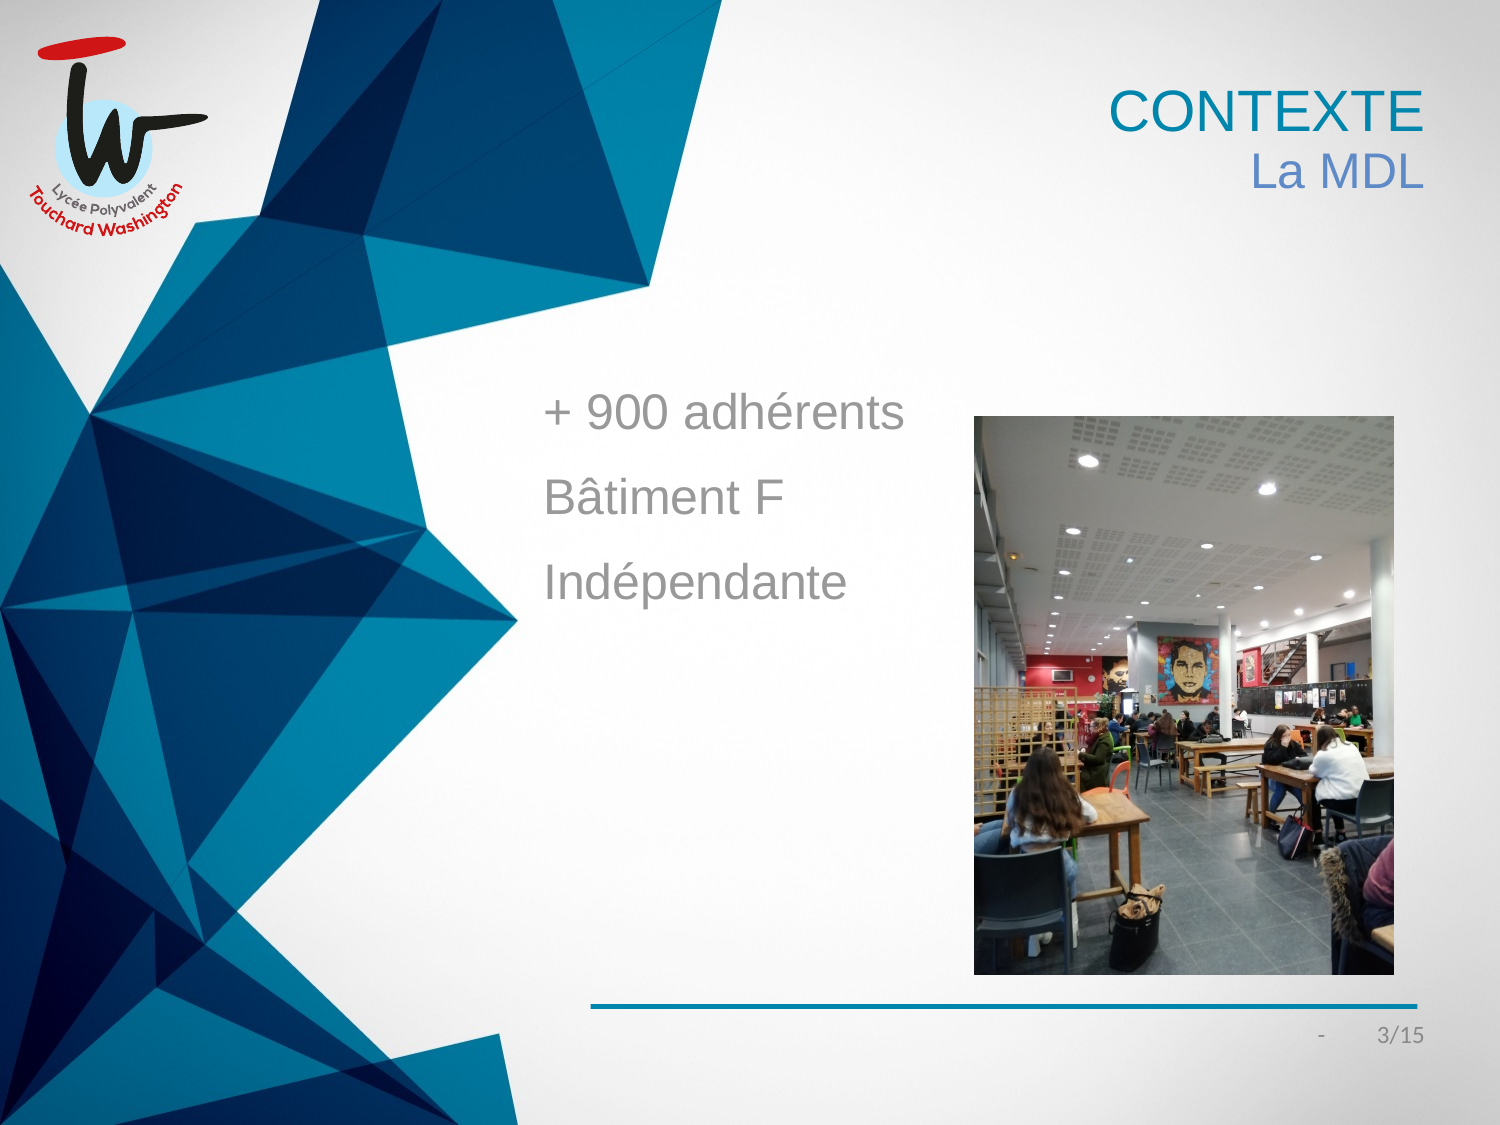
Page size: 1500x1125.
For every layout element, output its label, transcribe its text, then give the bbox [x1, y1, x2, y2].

title CONTEXTE La MDL [708, 44, 1425, 233]
picture [0, 0, 1500, 1125]
list + 900 adhérents Bâtiment F Indépendante [472, 383, 945, 709]
